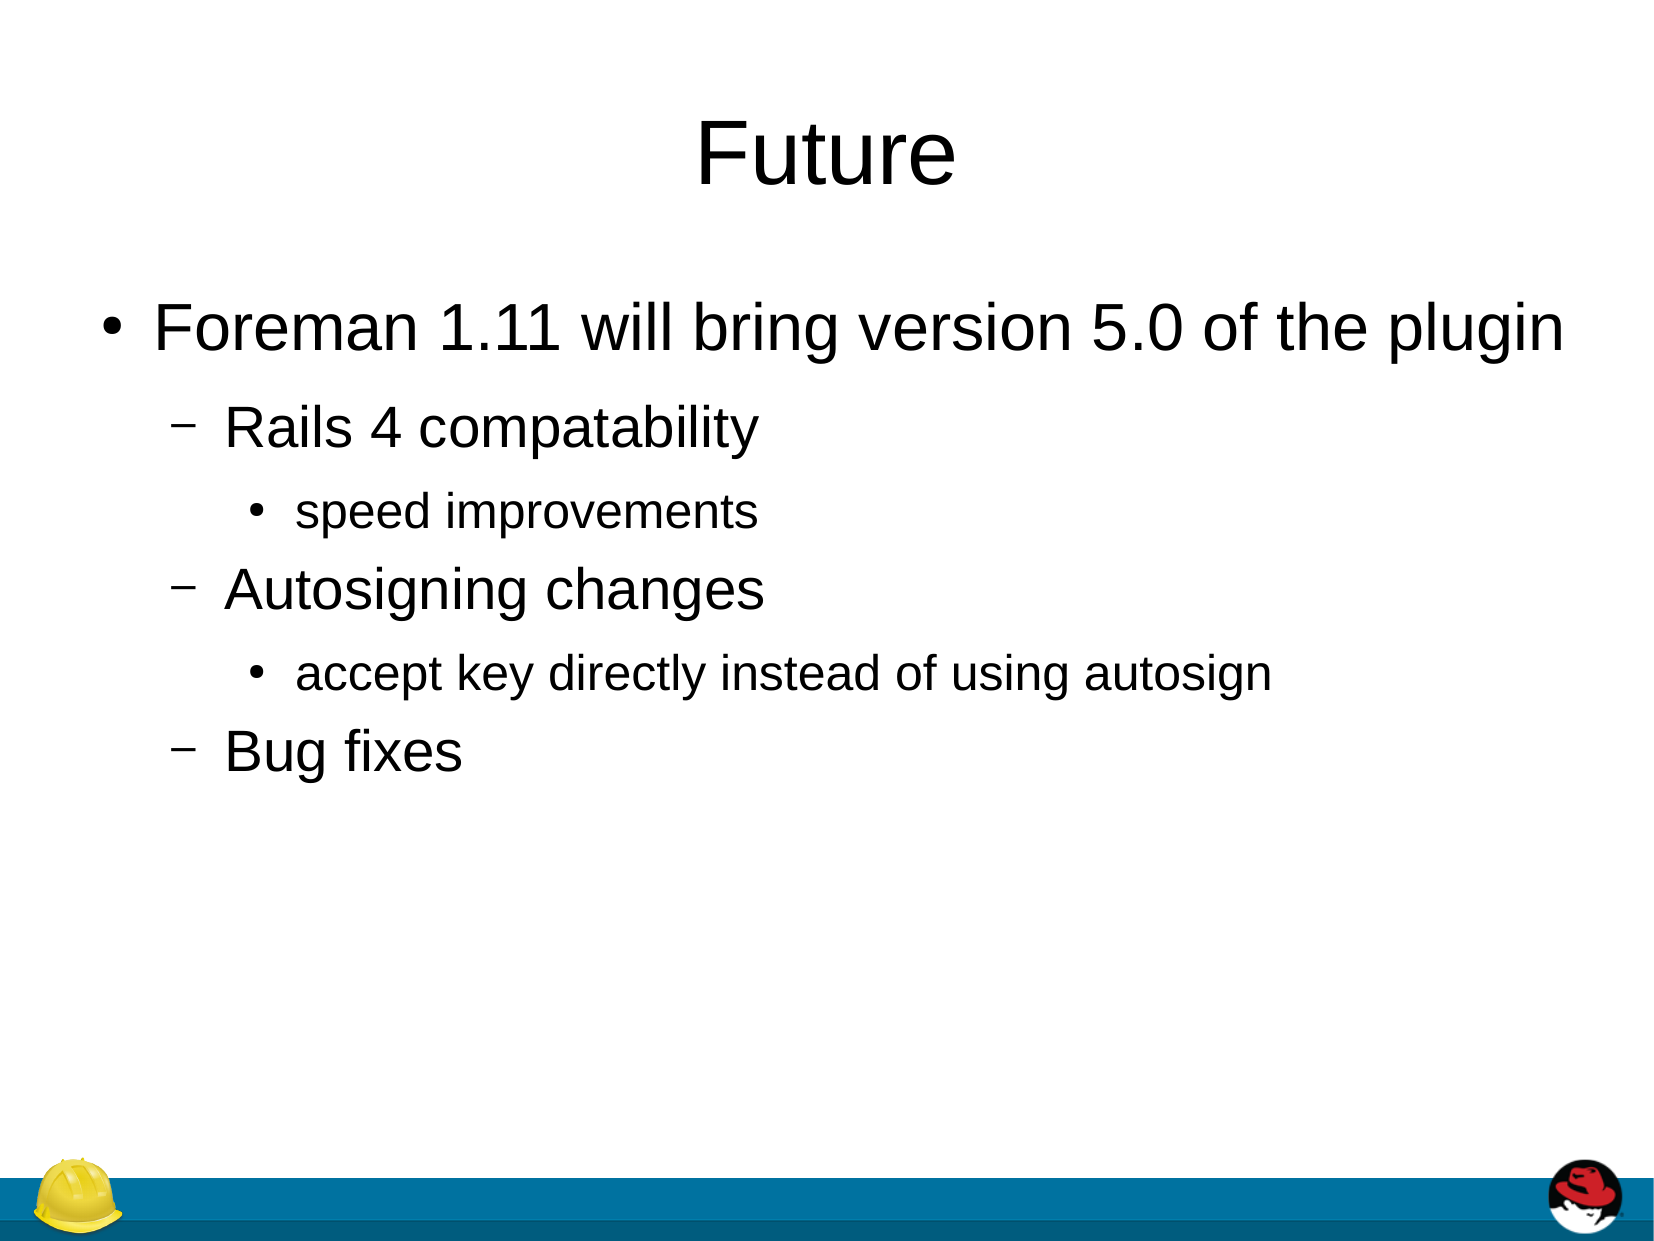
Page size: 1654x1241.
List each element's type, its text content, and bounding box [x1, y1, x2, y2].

title Future [82, 49, 1571, 257]
picture [1547, 1157, 1630, 1233]
picture [23, 1145, 130, 1235]
list Foreman 1.11 will bring version 5.0 of the plugin Rails 4 compatability speed improvements Autosigning changes accept key directly instead of using autosign Bug fixes [82, 290, 1571, 1010]
